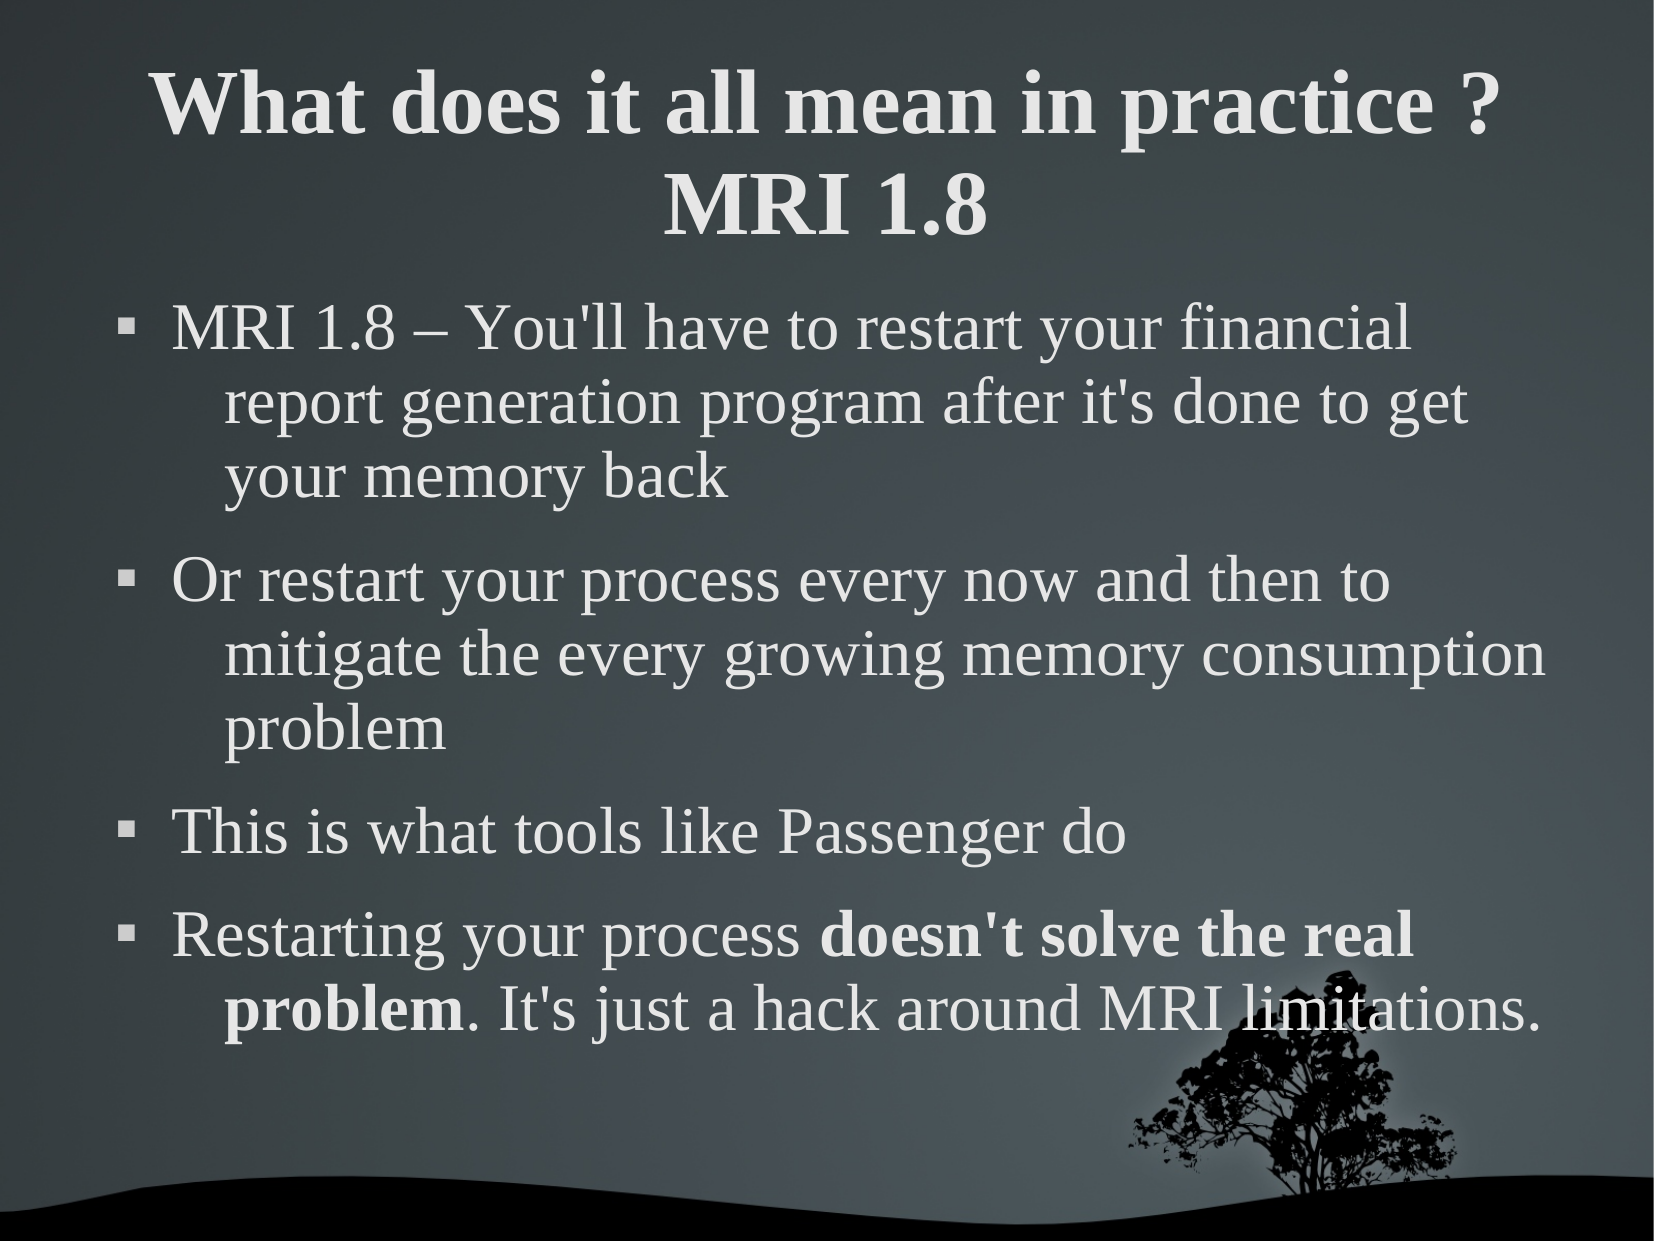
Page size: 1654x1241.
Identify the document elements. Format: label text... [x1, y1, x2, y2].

list MRI 1.8 – You'll have to restart your financial report generation program after it's done to get your memory back Or restart your process every now and then to mitigate the every growing memory consumption problem This is what tools like Passenger do Restarting your process doesn't solve the real problem. It's just a hack around MRI limitations. [82, 290, 1571, 1119]
picture [0, 0, 1654, 1241]
title What does it all mean in practice ? MRI 1.8 [82, 33, 1571, 273]
